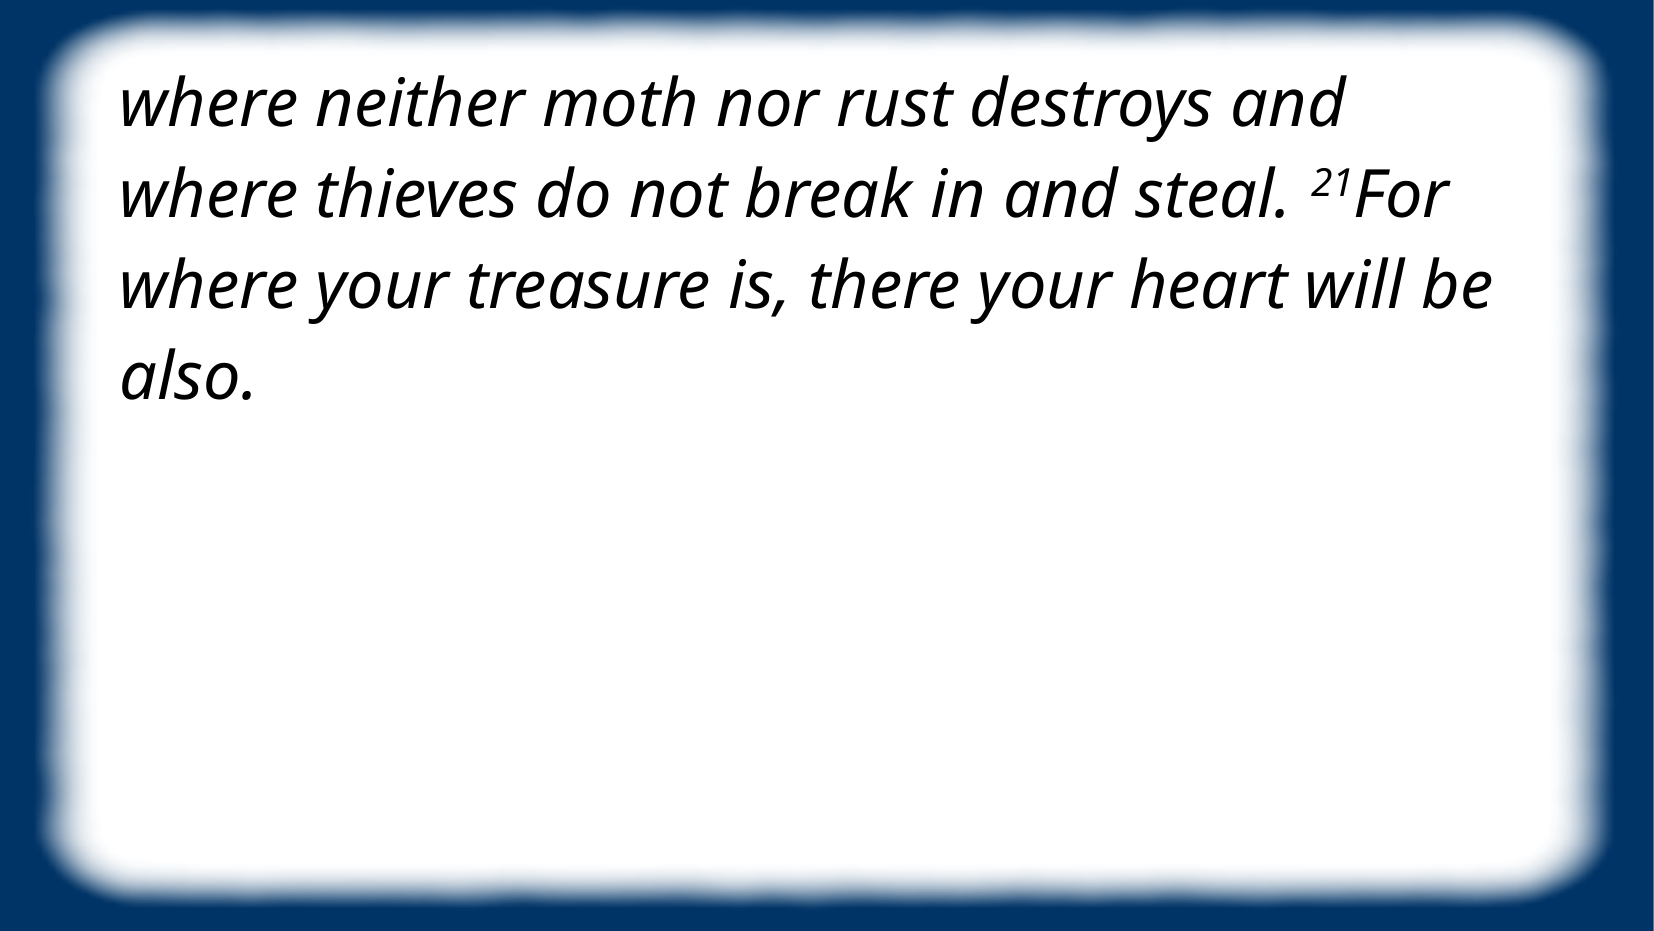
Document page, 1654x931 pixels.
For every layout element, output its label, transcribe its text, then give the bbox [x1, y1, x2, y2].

picture [0, 0, 1654, 931]
text_box where neither moth nor rust destroys and where thieves do not break in and steal. 21For where your treasure is, there your heart will be also. [105, 48, 1546, 419]
